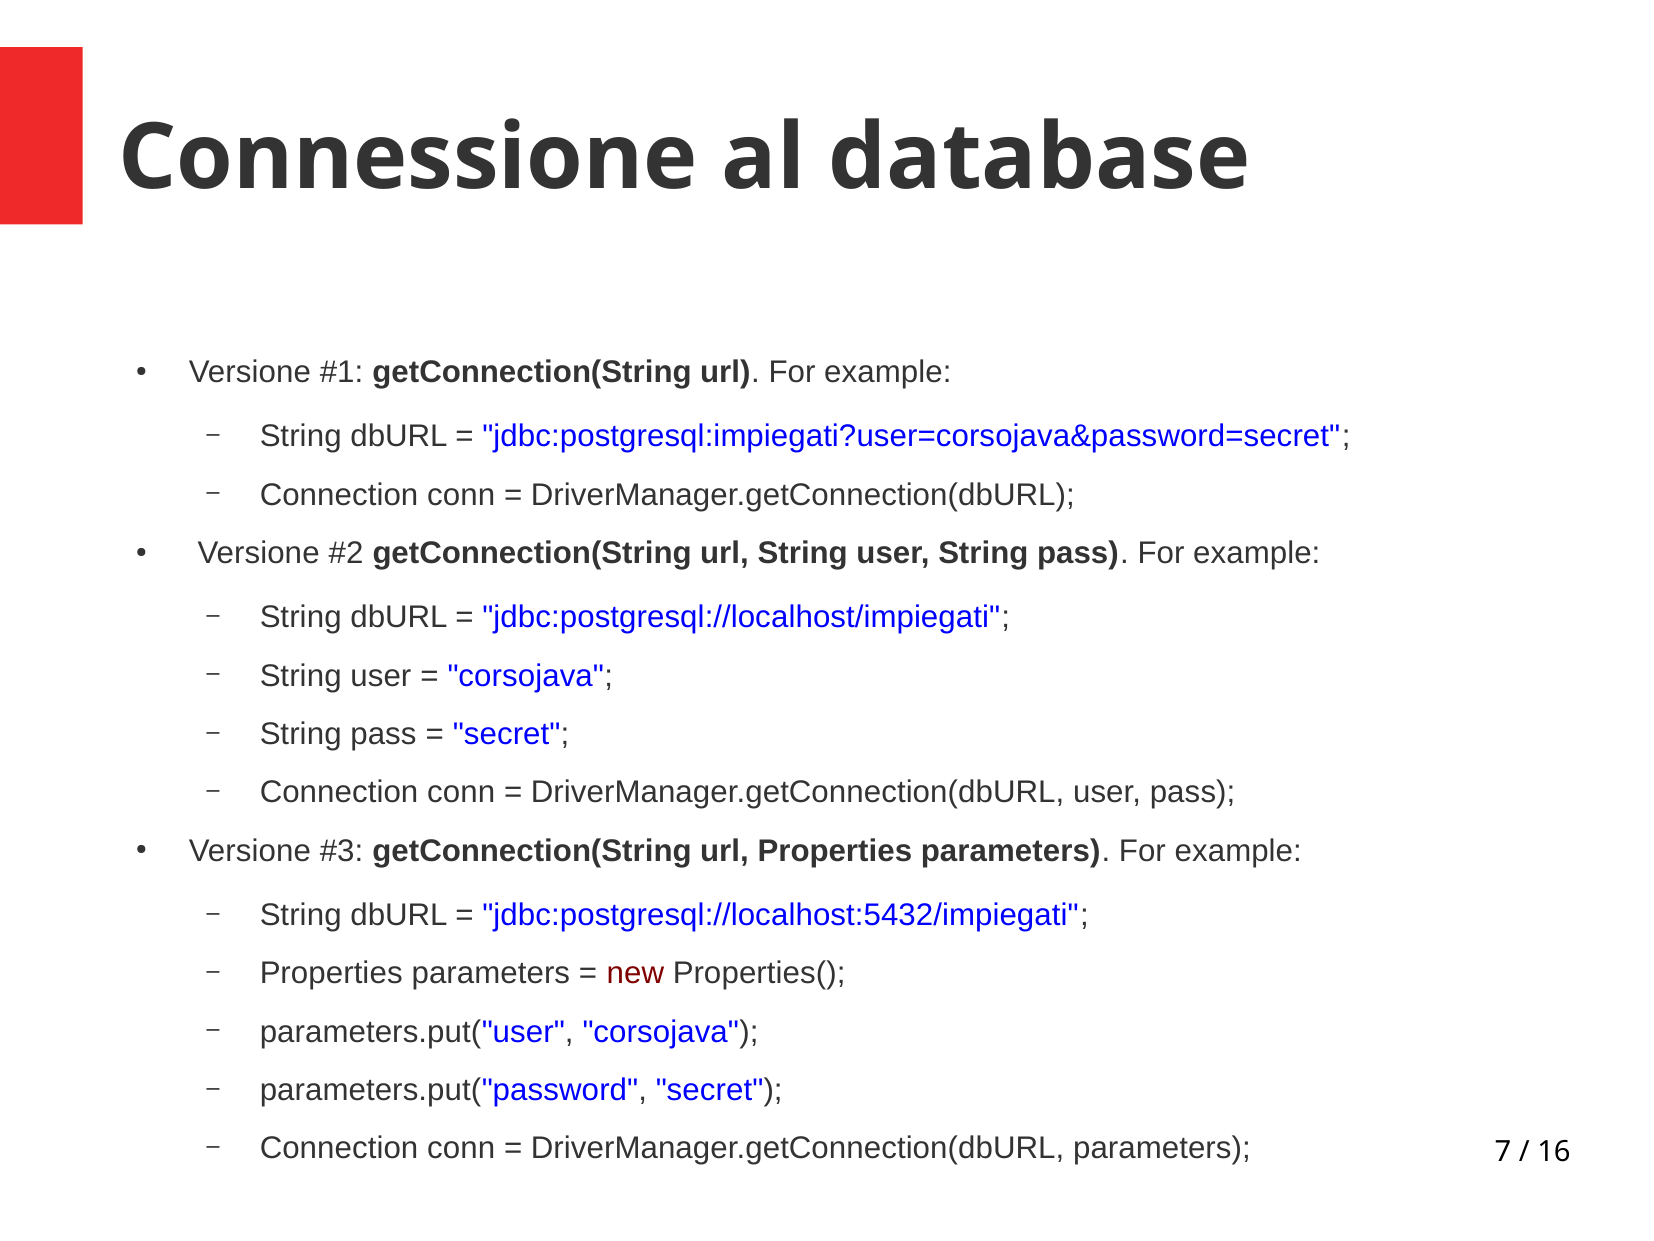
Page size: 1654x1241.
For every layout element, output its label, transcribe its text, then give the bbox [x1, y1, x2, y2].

title Connessione al database [118, 49, 1571, 257]
list Versione #1: getConnection(String url). For example: String dbURL = "jdbc:postgresql:impiegati?user=corsojava&password=secret"; Connection conn = DriverManager.getConnection(dbURL); Versione #2 getConnection(String url, String user, String pass). For example: String dbURL = "jdbc:postgresql://localhost/impiegati"; String user = "corsojava"; String pass = "secret"; Connection conn = DriverManager.getConnection(dbURL, user, pass); Versione #3: getConnection(String url, Properties parameters). For example: String dbURL = "jdbc:postgresql://localhost:5432/impiegati"; Properties parameters = new Properties(); parameters.put("user", "corsojava"); parameters.put("password", "secret"); Connection conn = DriverManager.getConnection(dbURL, parameters); [118, 354, 1536, 1074]
